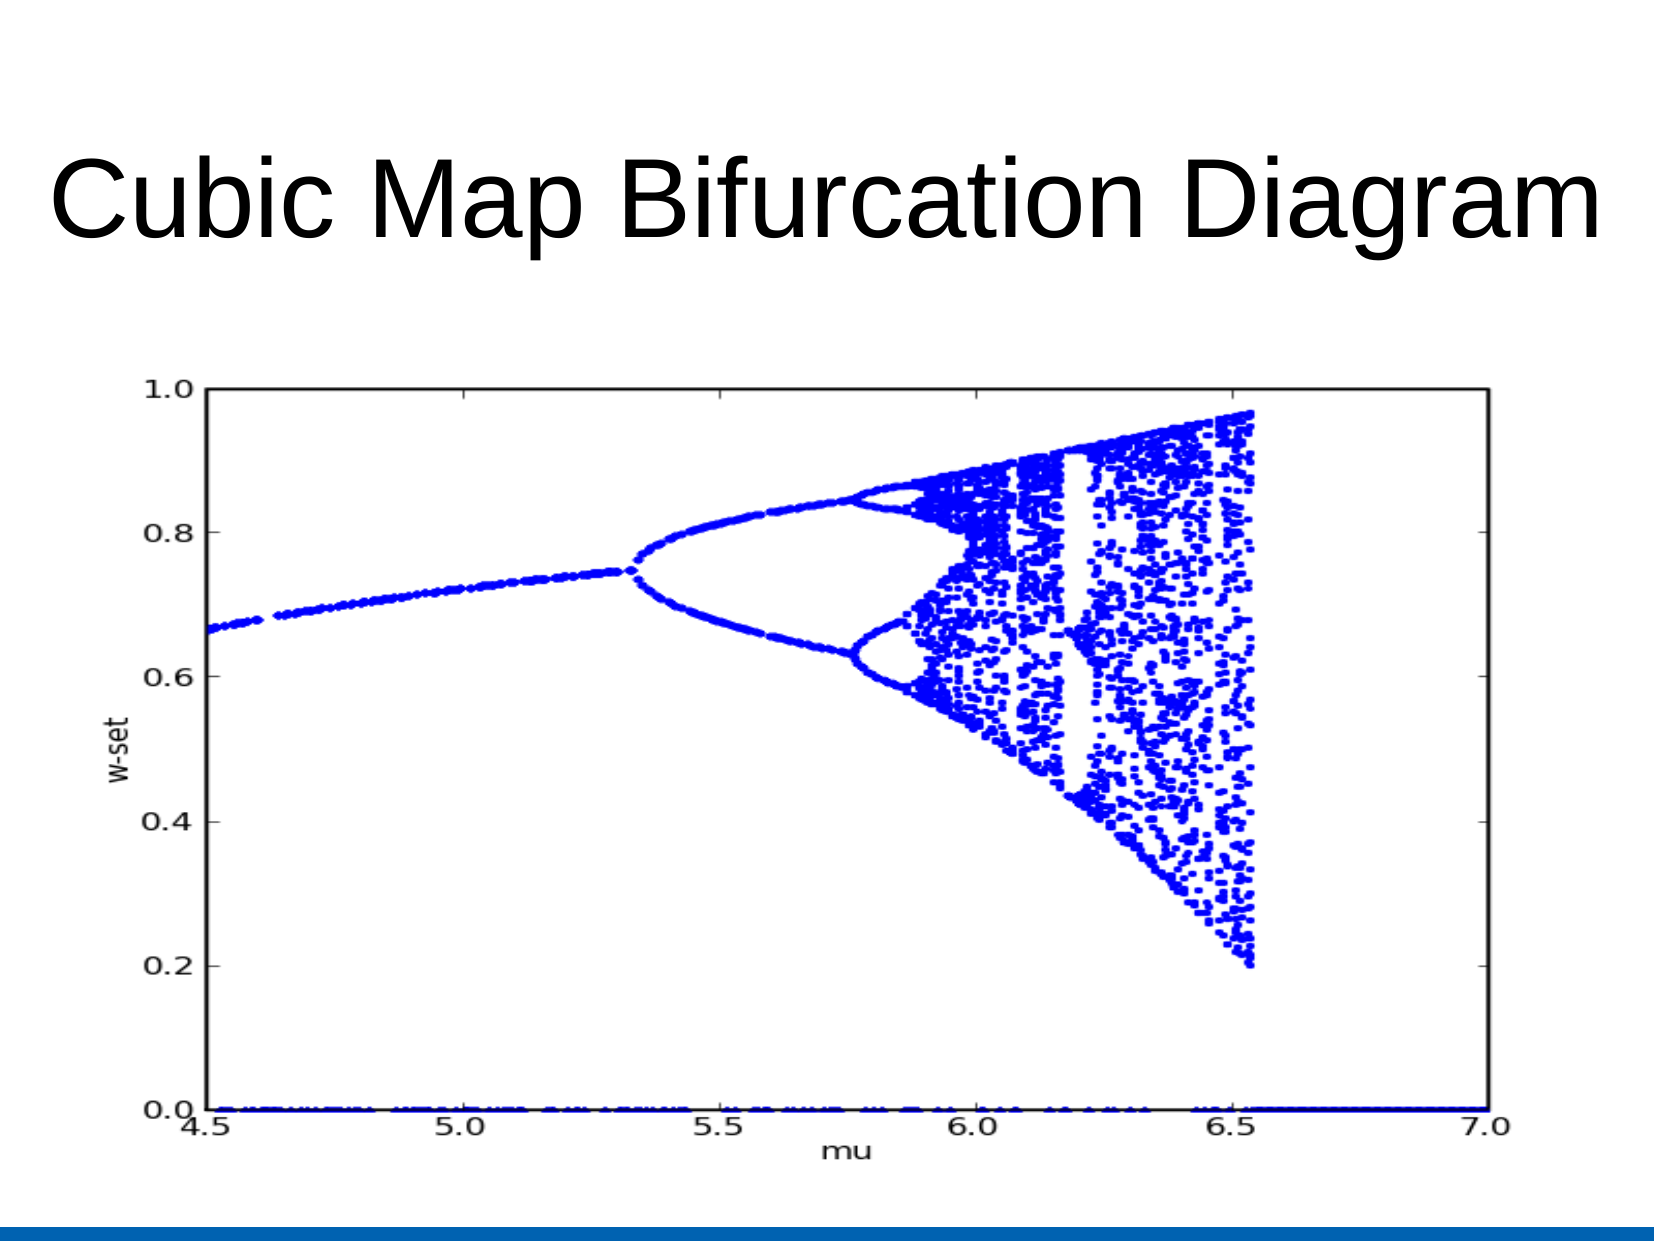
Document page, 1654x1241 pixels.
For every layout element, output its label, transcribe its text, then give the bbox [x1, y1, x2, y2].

title Cubic Map Bifurcation Diagram [0, 94, 1653, 299]
picture [0, 299, 1653, 1200]
